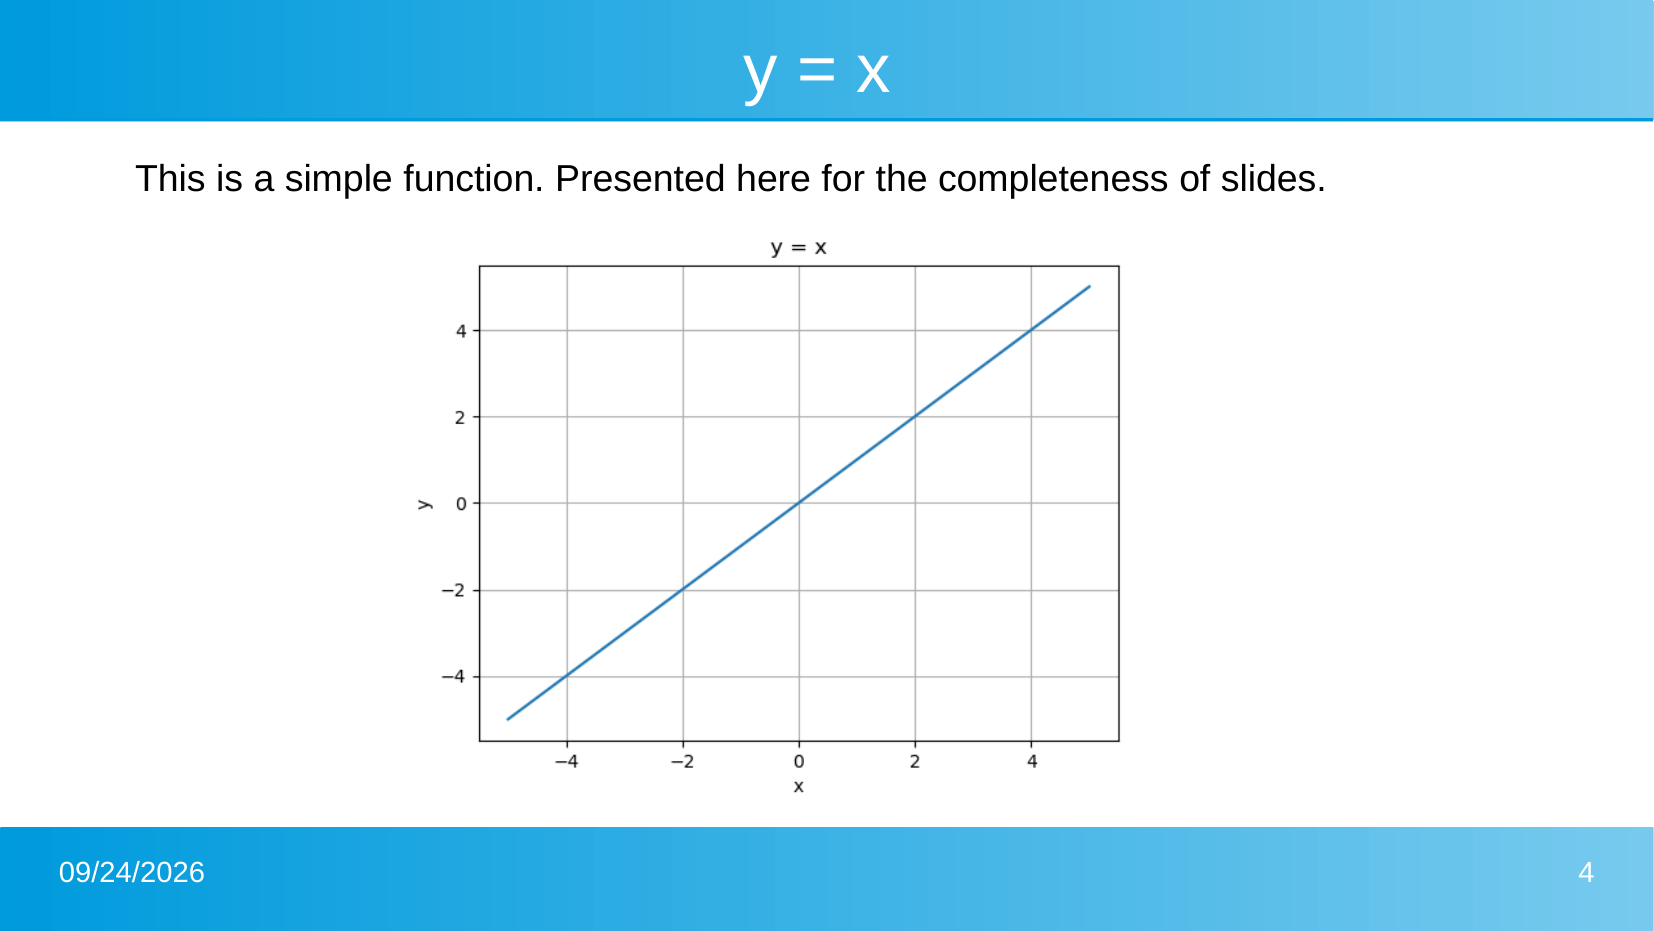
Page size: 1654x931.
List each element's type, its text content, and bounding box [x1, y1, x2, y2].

picture [376, 207, 1201, 809]
text_box This is a simple function. Presented here for the completeness of slides. [0, 150, 1501, 207]
title y = x [59, 29, 1595, 108]
